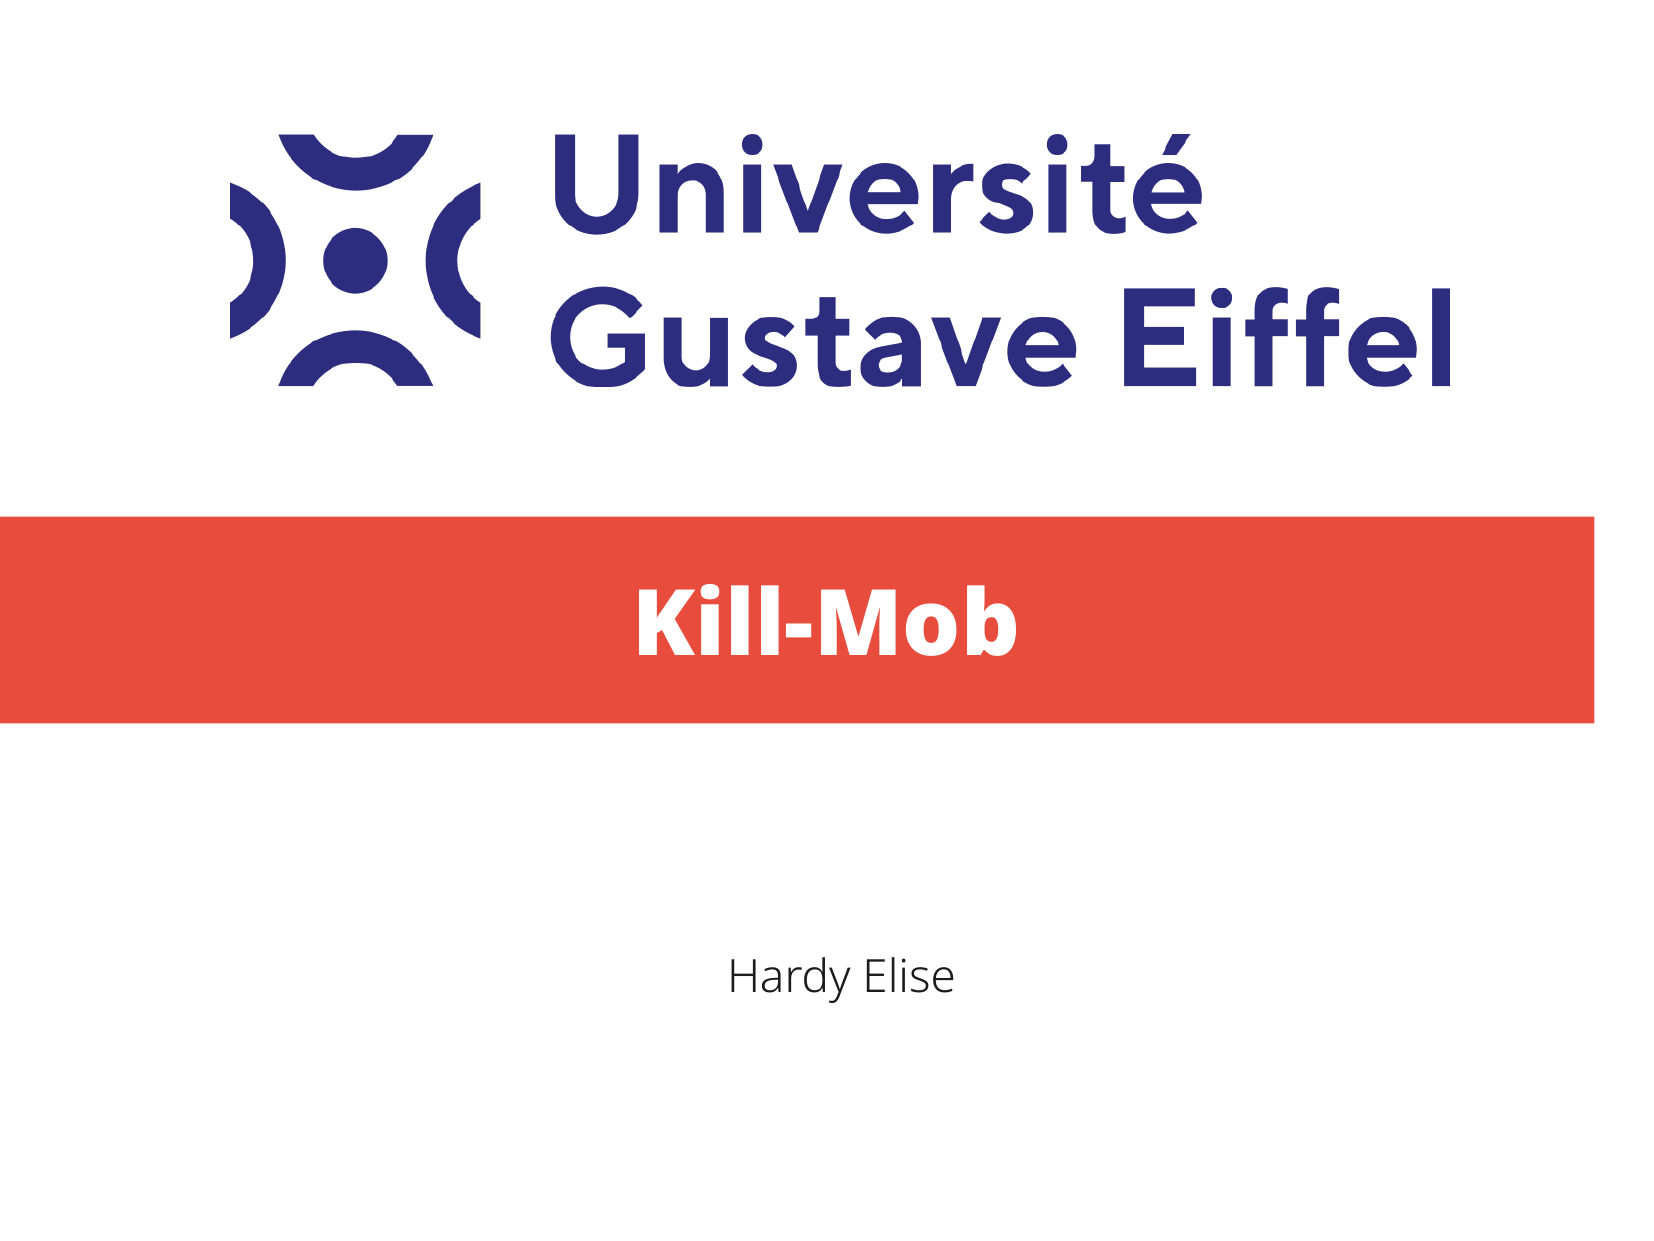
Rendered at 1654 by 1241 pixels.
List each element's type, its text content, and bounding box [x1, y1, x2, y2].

title Kill-Mob [59, 546, 1595, 694]
picture [230, 134, 1450, 387]
subtitle Hardy Elise [88, 767, 1595, 1182]
